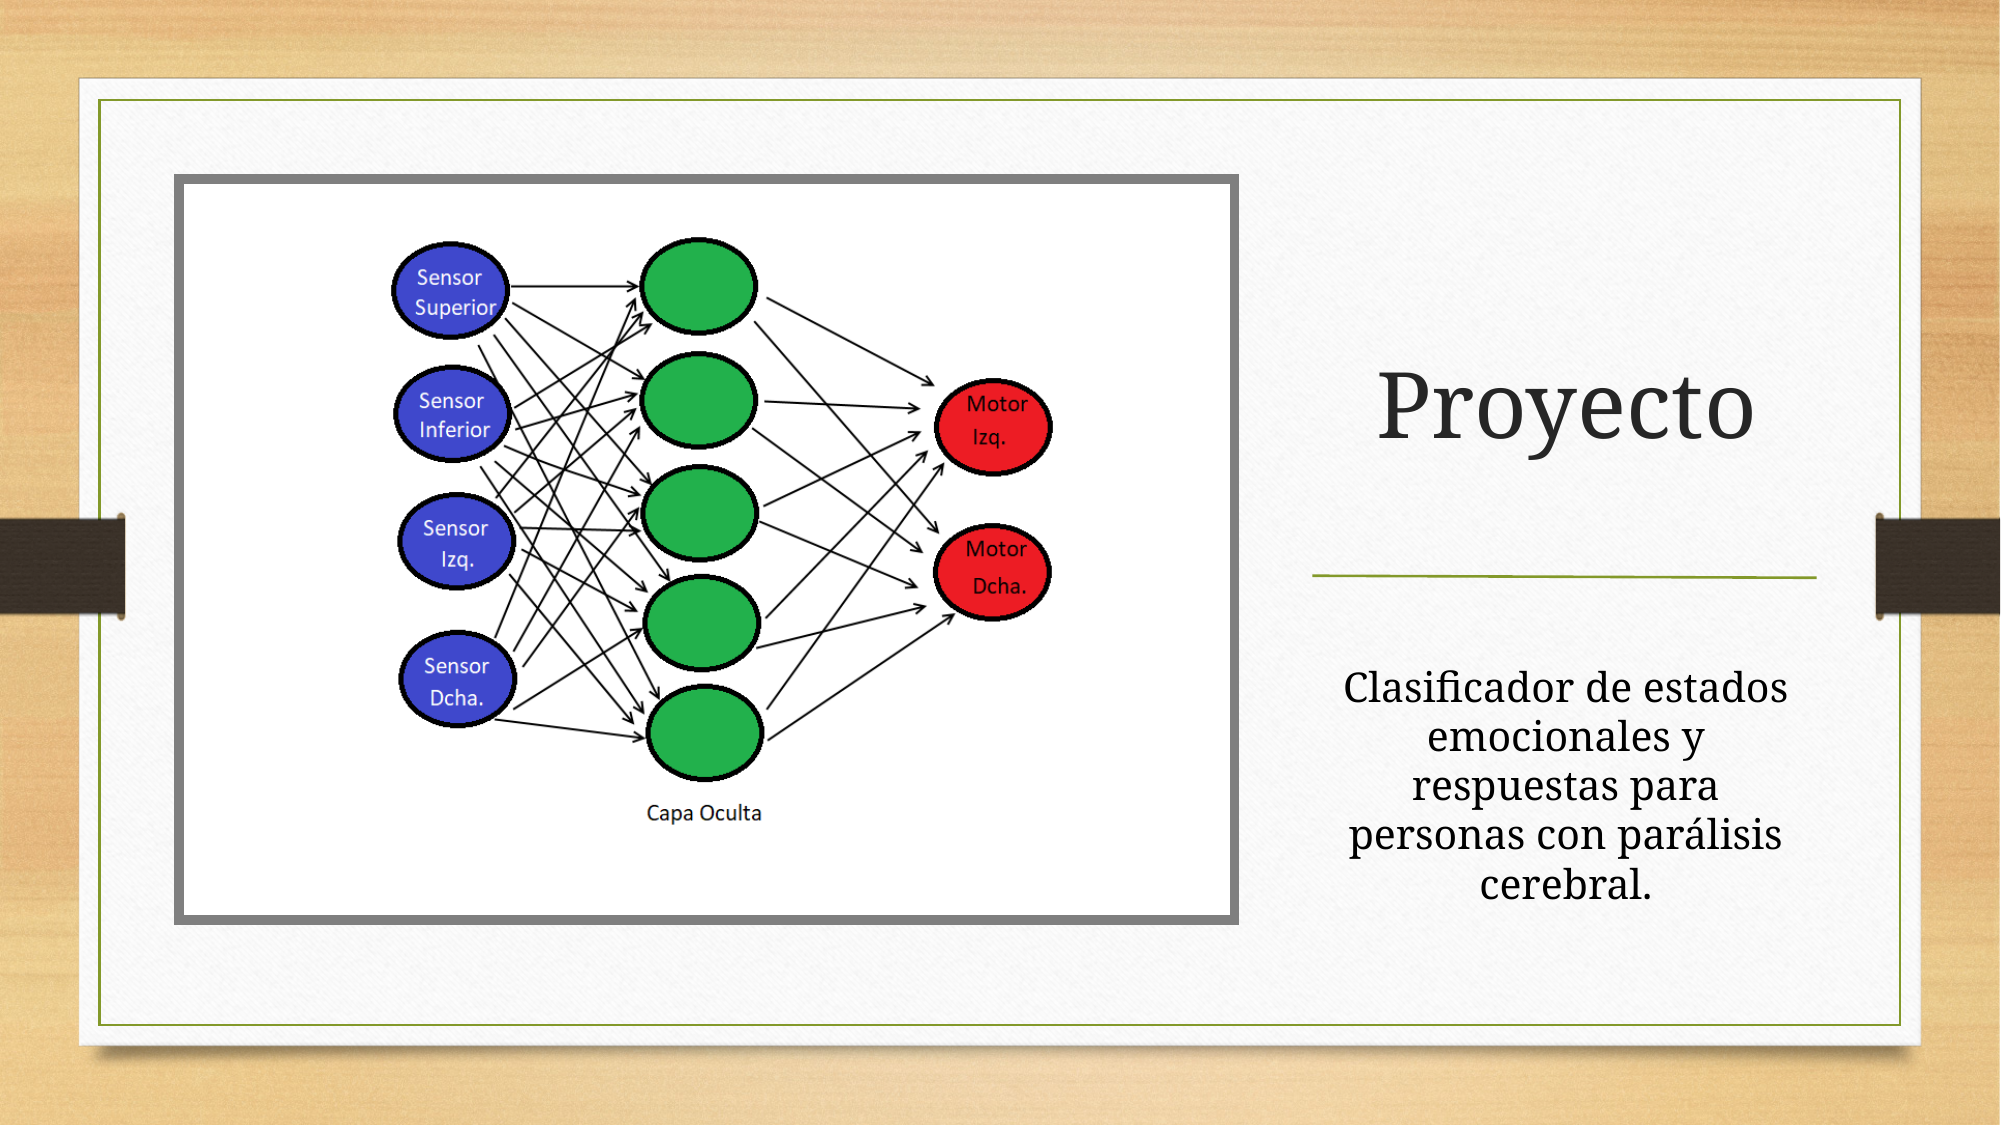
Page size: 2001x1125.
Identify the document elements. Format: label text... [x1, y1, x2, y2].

title Proyecto [1314, 170, 1820, 464]
list Clasificador de estados emocionales y respuestas para personas con parálisis cerebral. [1312, 653, 1820, 918]
picture [0, 0, 2000, 1125]
text_box [179, 179, 1234, 920]
